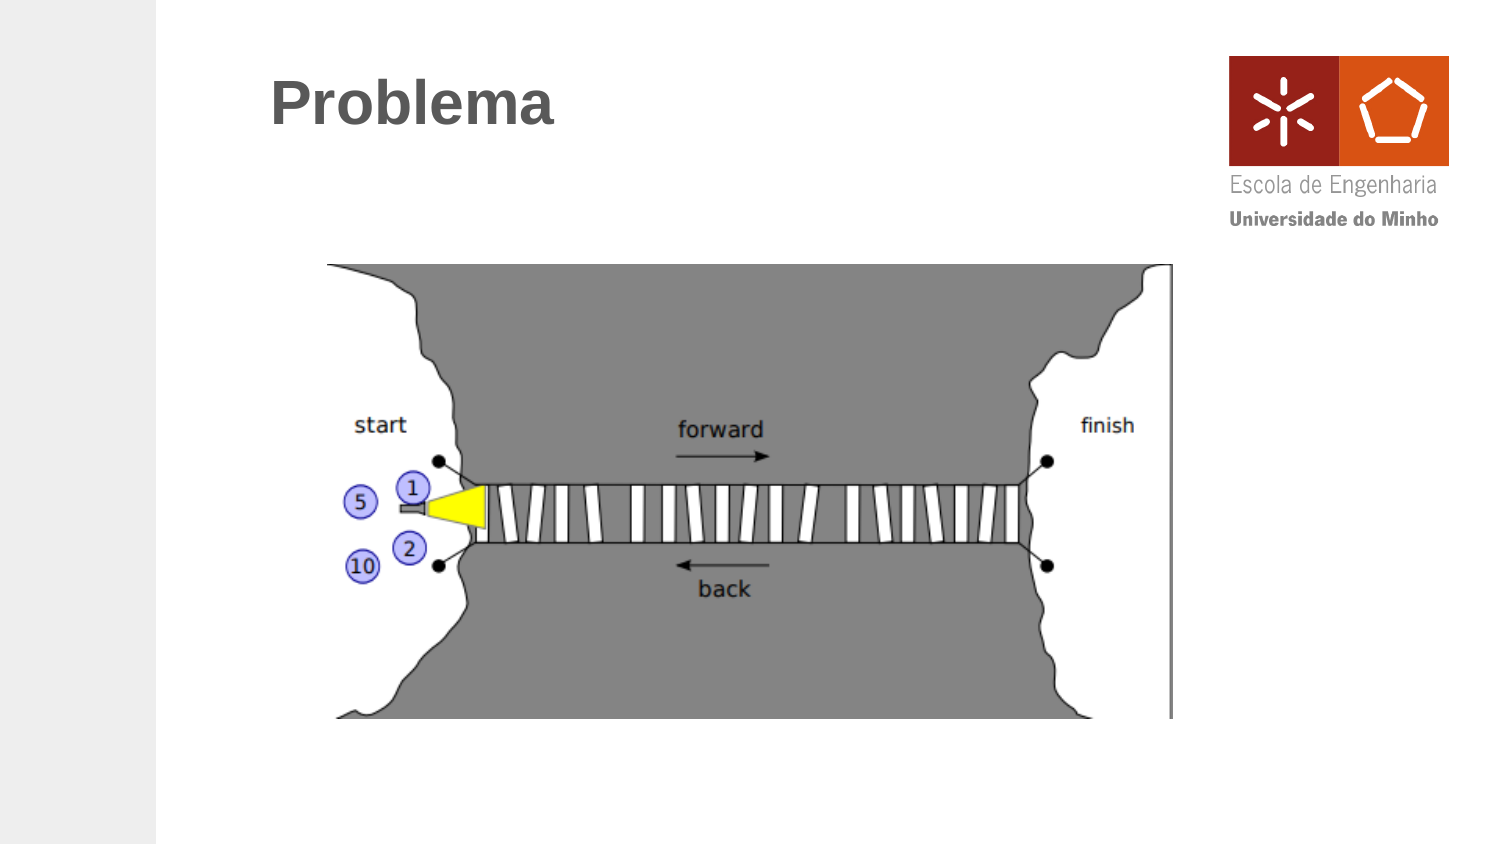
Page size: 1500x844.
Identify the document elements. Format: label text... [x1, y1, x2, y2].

picture [1229, 56, 1449, 227]
text_box [0, 0, 156, 844]
picture [327, 264, 1173, 719]
text_box Problema [255, 46, 1500, 236]
